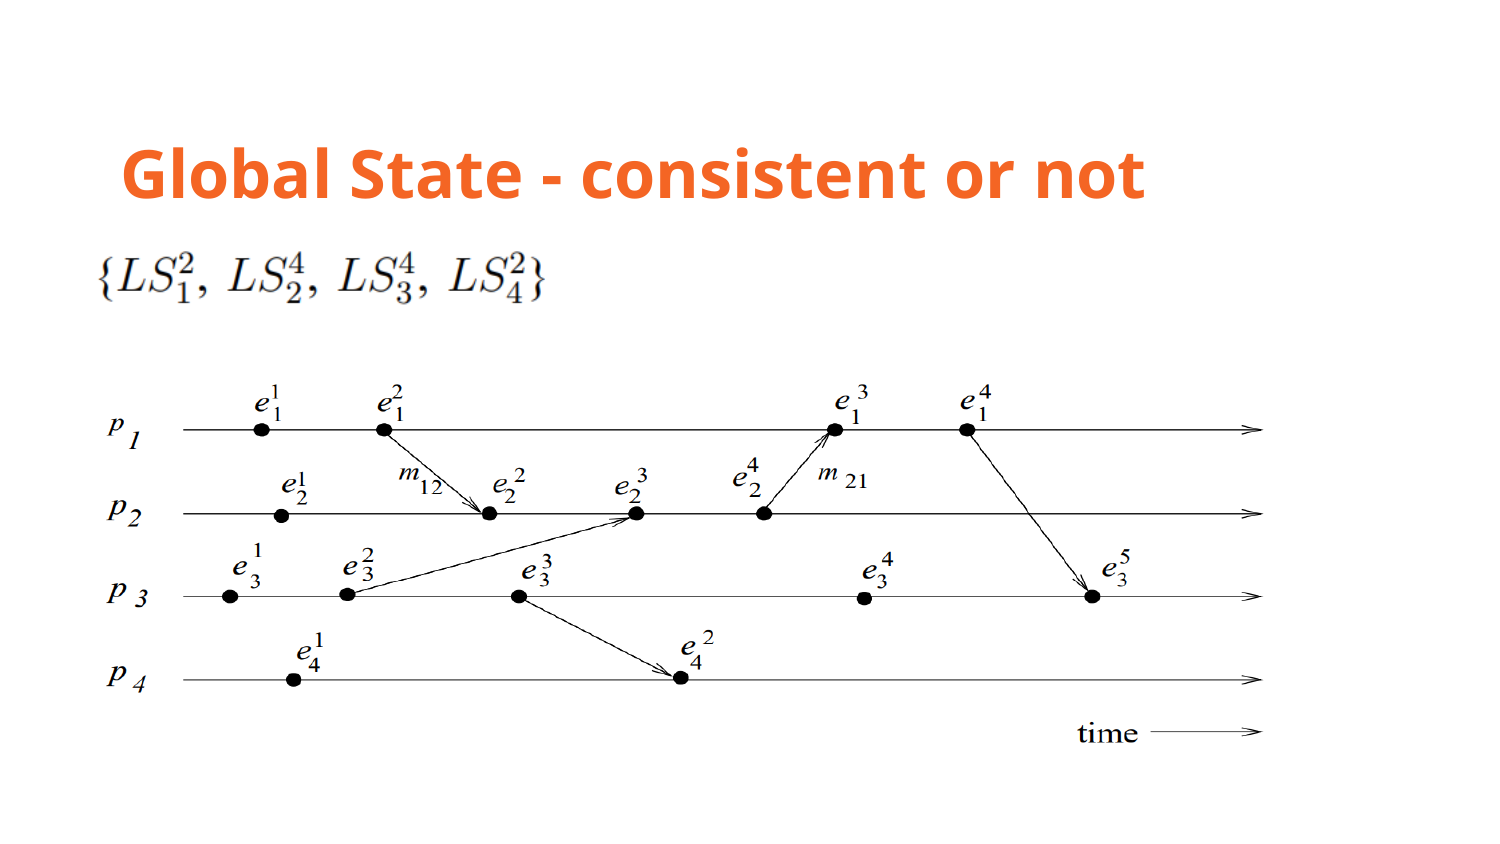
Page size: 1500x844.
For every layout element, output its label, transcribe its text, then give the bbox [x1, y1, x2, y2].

picture [87, 242, 557, 310]
picture [46, 355, 1331, 772]
title Global State - consistent or not [87, 116, 1450, 218]
